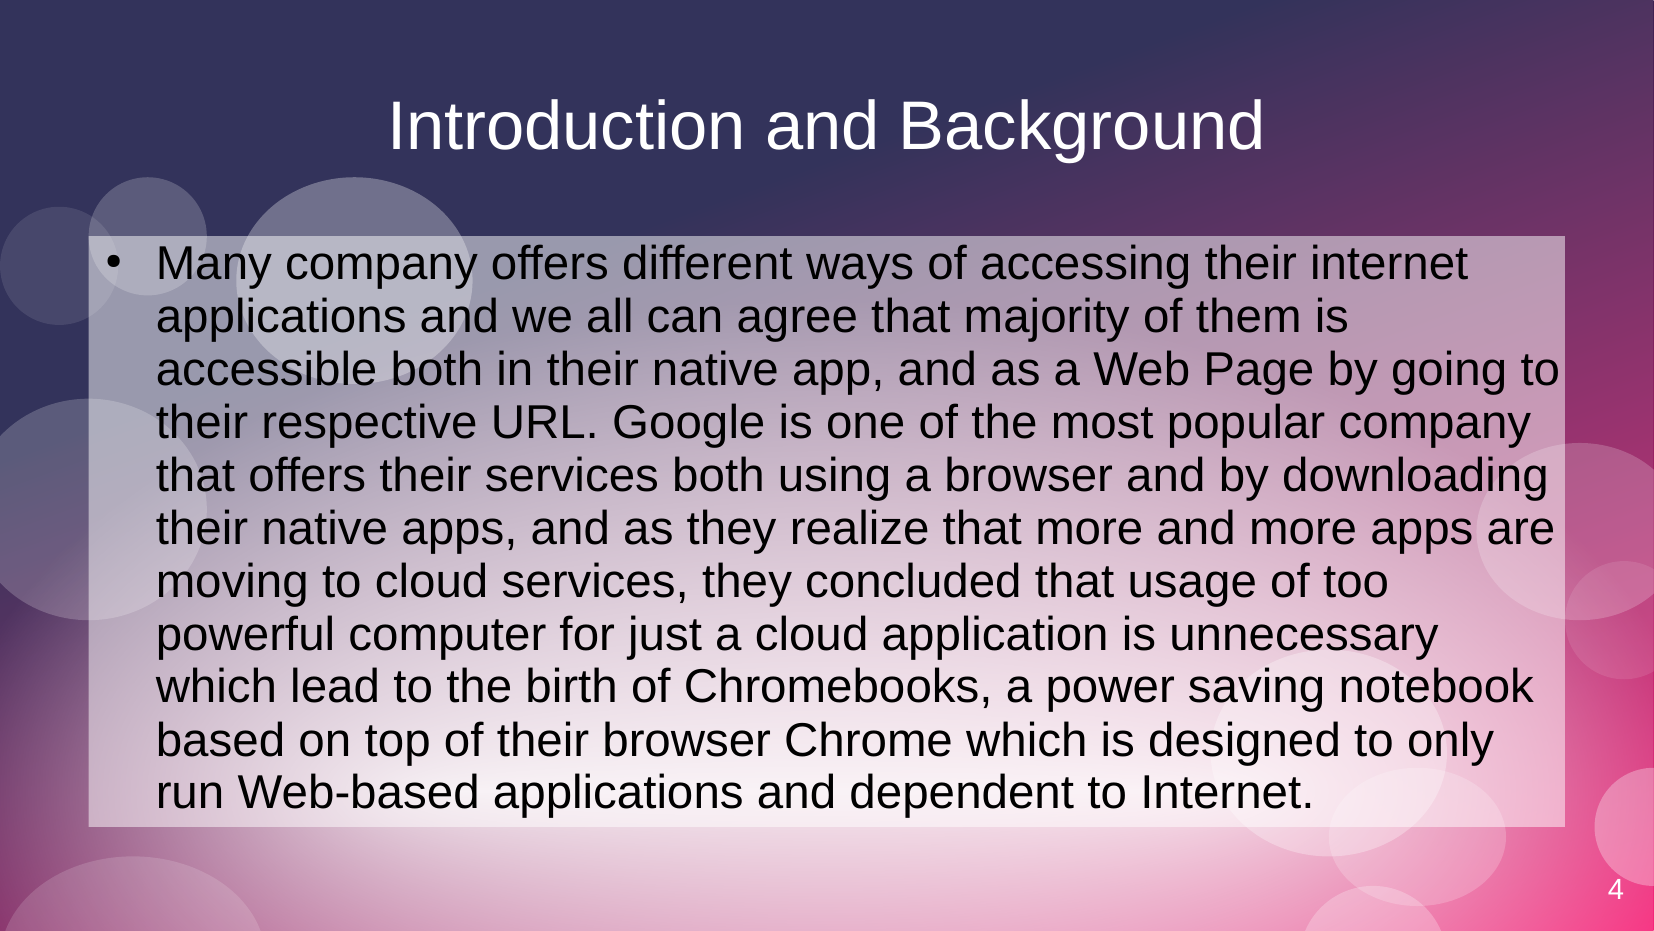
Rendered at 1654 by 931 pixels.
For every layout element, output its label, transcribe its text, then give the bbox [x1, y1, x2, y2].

title Introduction and Background [88, 44, 1565, 207]
list Many company offers different ways of accessing their internet applications and we all can agree that majority of them is accessible both in their native app, and as a Web Page by going to their respective URL. Google is one of the most popular company that offers their services both using a browser and by downloading their native apps, and as they realize that more and more apps are moving to cloud services, they concluded that usage of too powerful computer for just a cloud application is unnecessary which lead to the birth of Chromebooks, a power saving notebook based on top of their browser Chrome which is designed to only run Web-based applications and dependent to Internet. [88, 236, 1565, 827]
